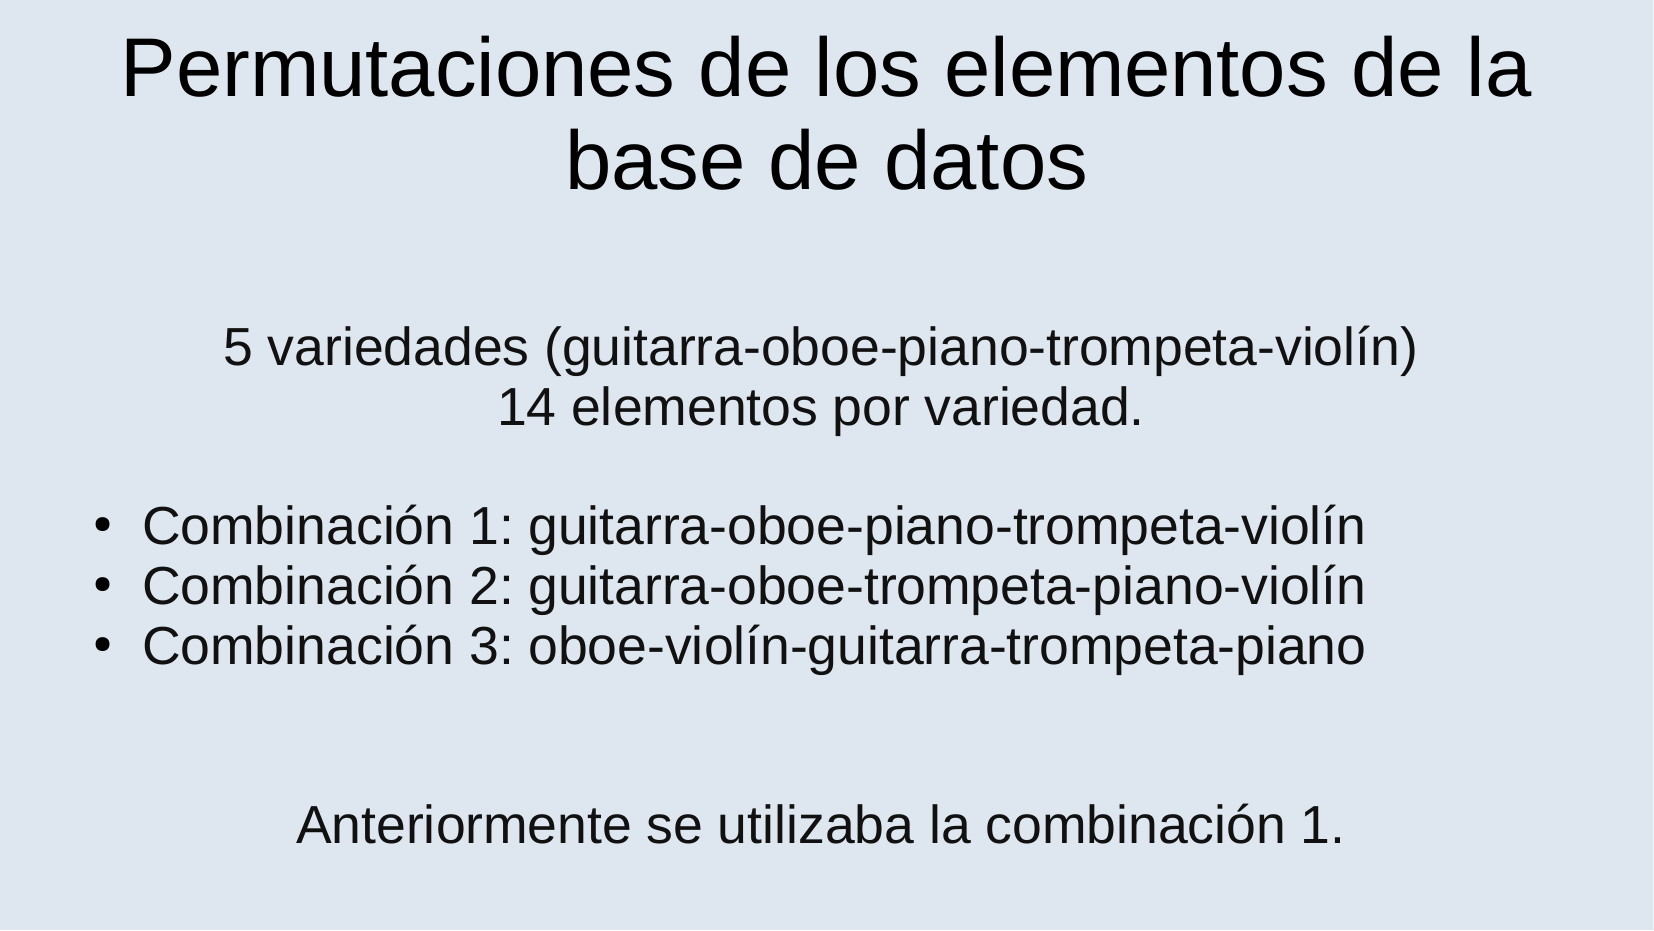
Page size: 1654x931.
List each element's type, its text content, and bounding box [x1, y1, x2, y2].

list 5 variedades (guitarra-oboe-piano-trompeta-violín) 14 elementos por variedad. Combinación 1: guitarra-oboe-piano-trompeta-violín Combinación 2: guitarra-oboe-trompeta-piano-violín Combinación 3: oboe-violín-guitarra-trompeta-piano Anteriormente se utilizaba la combinación 1. [76, 316, 1565, 857]
title Permutaciones de los elementos de la base de datos [82, 21, 1571, 208]
